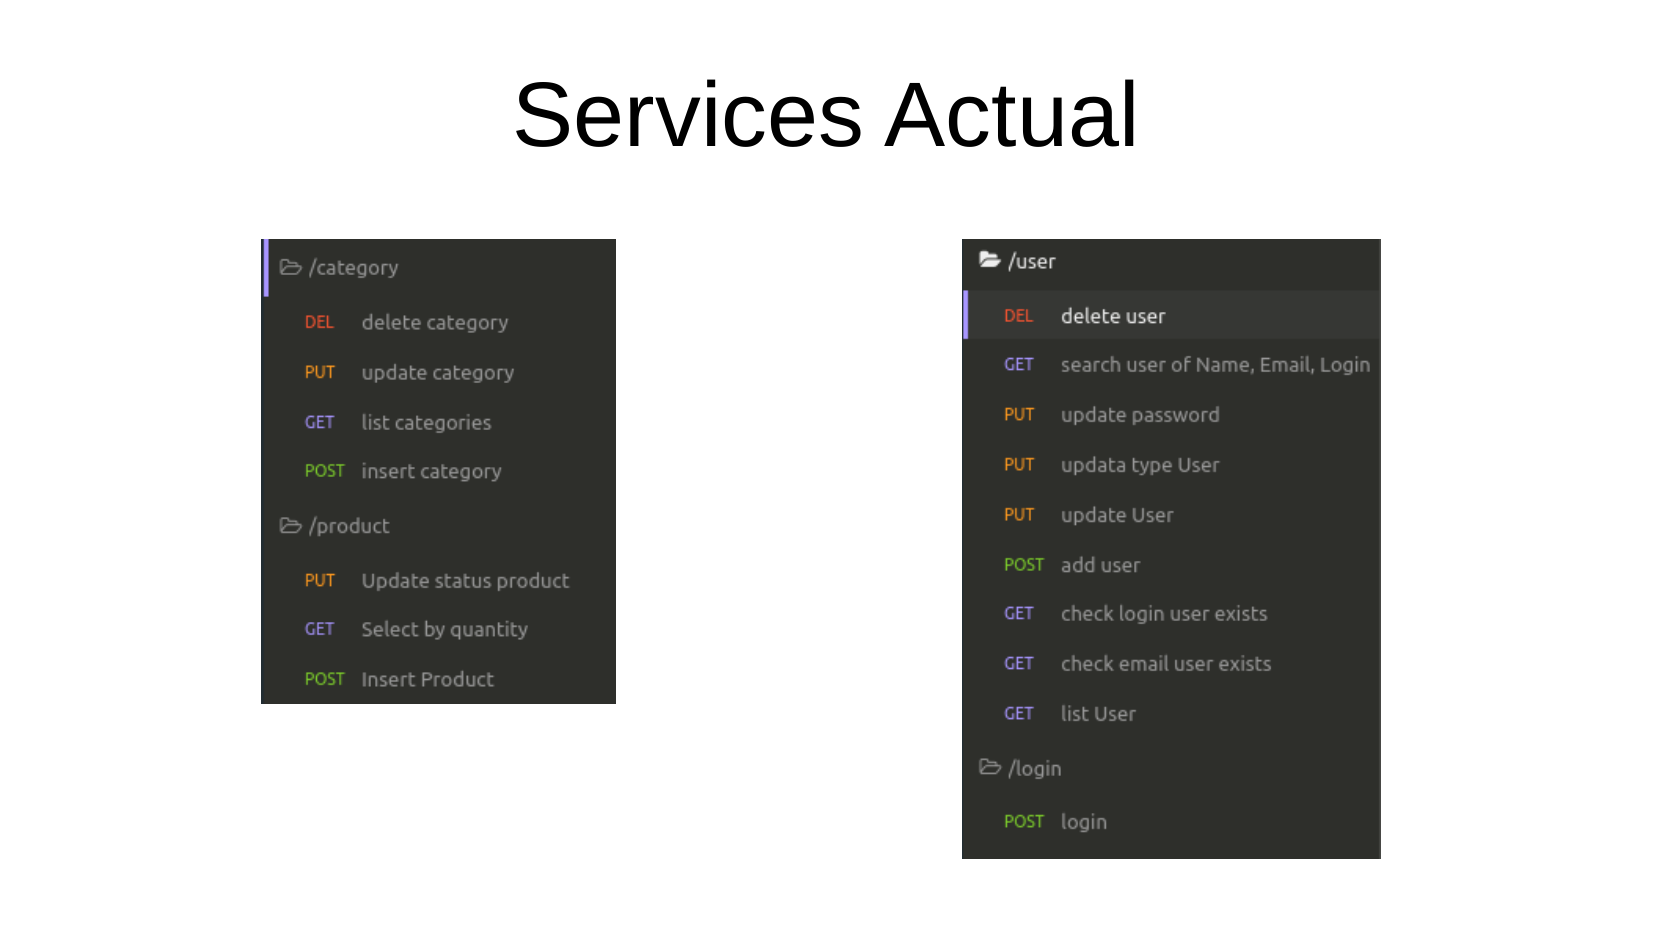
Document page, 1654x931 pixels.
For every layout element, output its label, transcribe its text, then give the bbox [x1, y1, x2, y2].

picture [962, 239, 1381, 859]
picture [261, 239, 616, 704]
title Services Actual [82, 37, 1571, 193]
